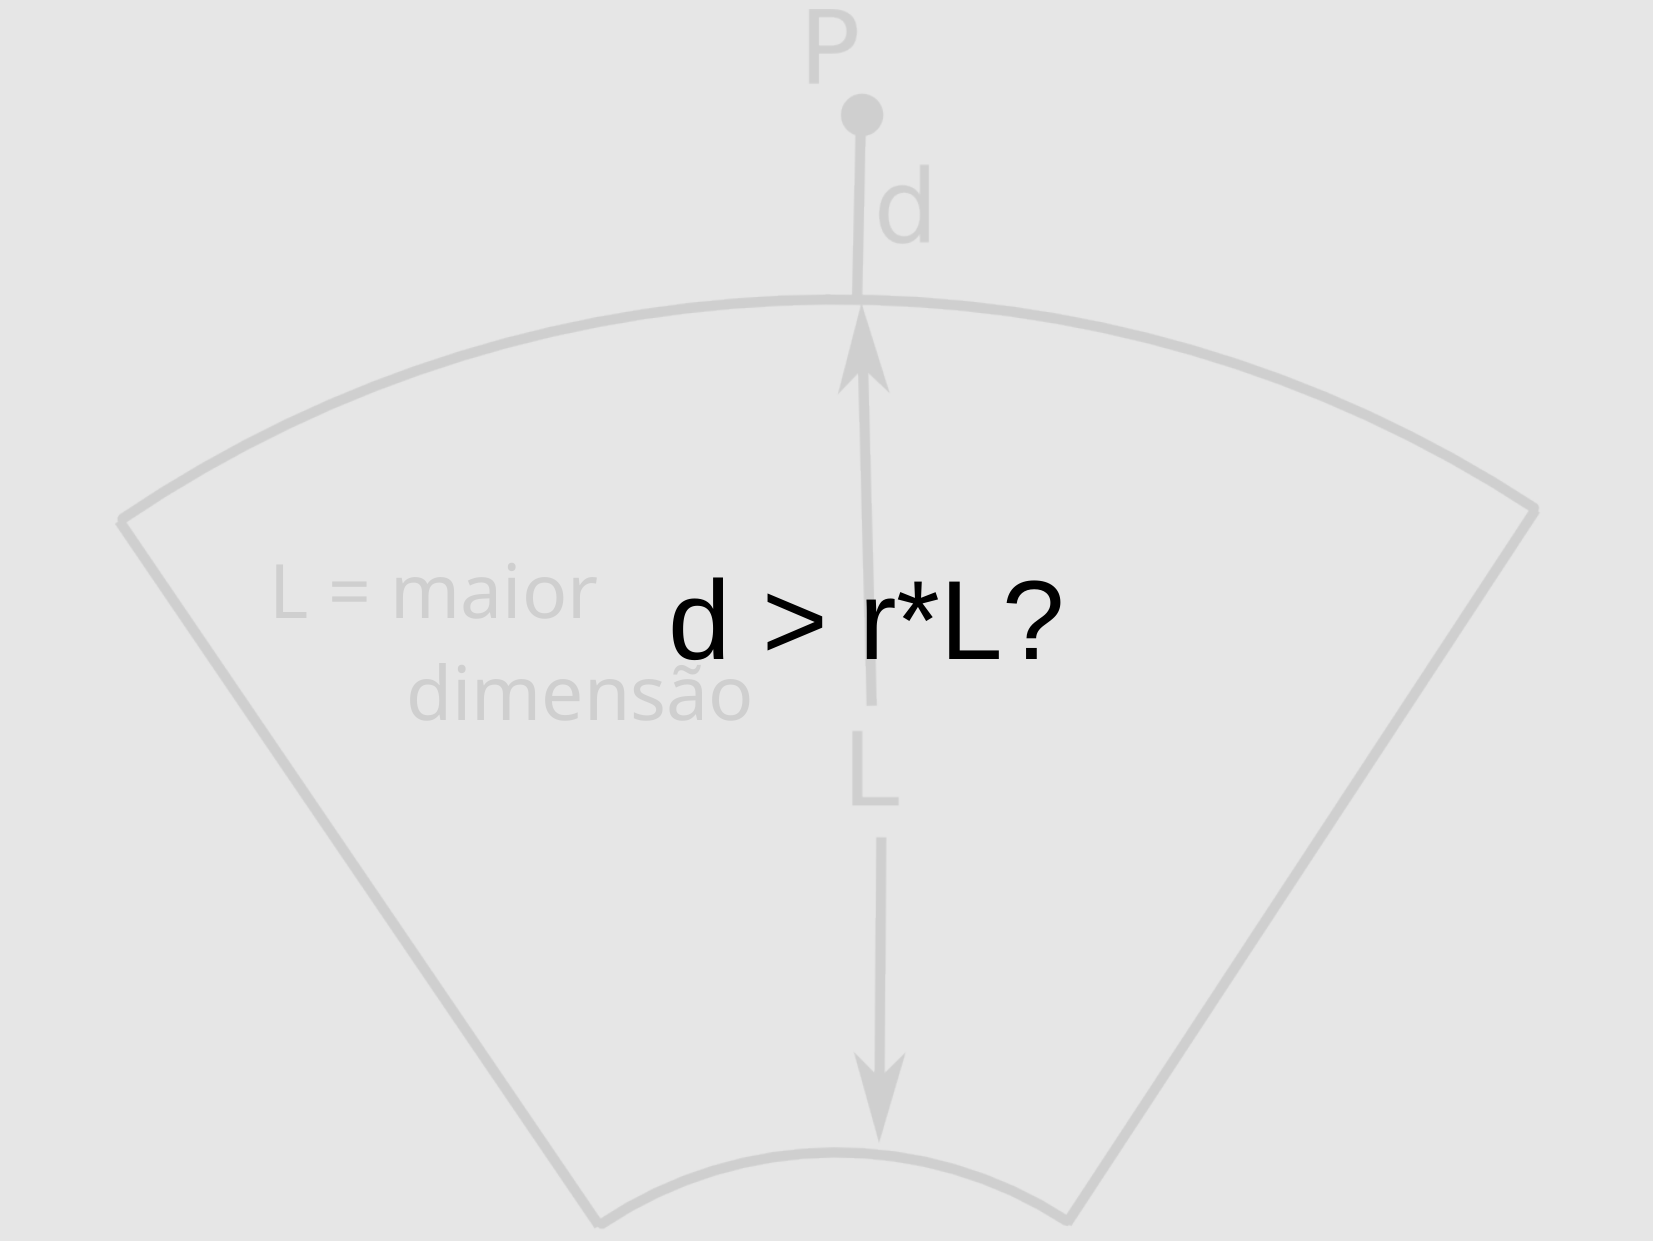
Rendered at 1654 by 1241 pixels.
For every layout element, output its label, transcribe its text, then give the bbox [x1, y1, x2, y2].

text_box d > r*L? [653, 550, 1081, 691]
text_box [0, 0, 1653, 1241]
